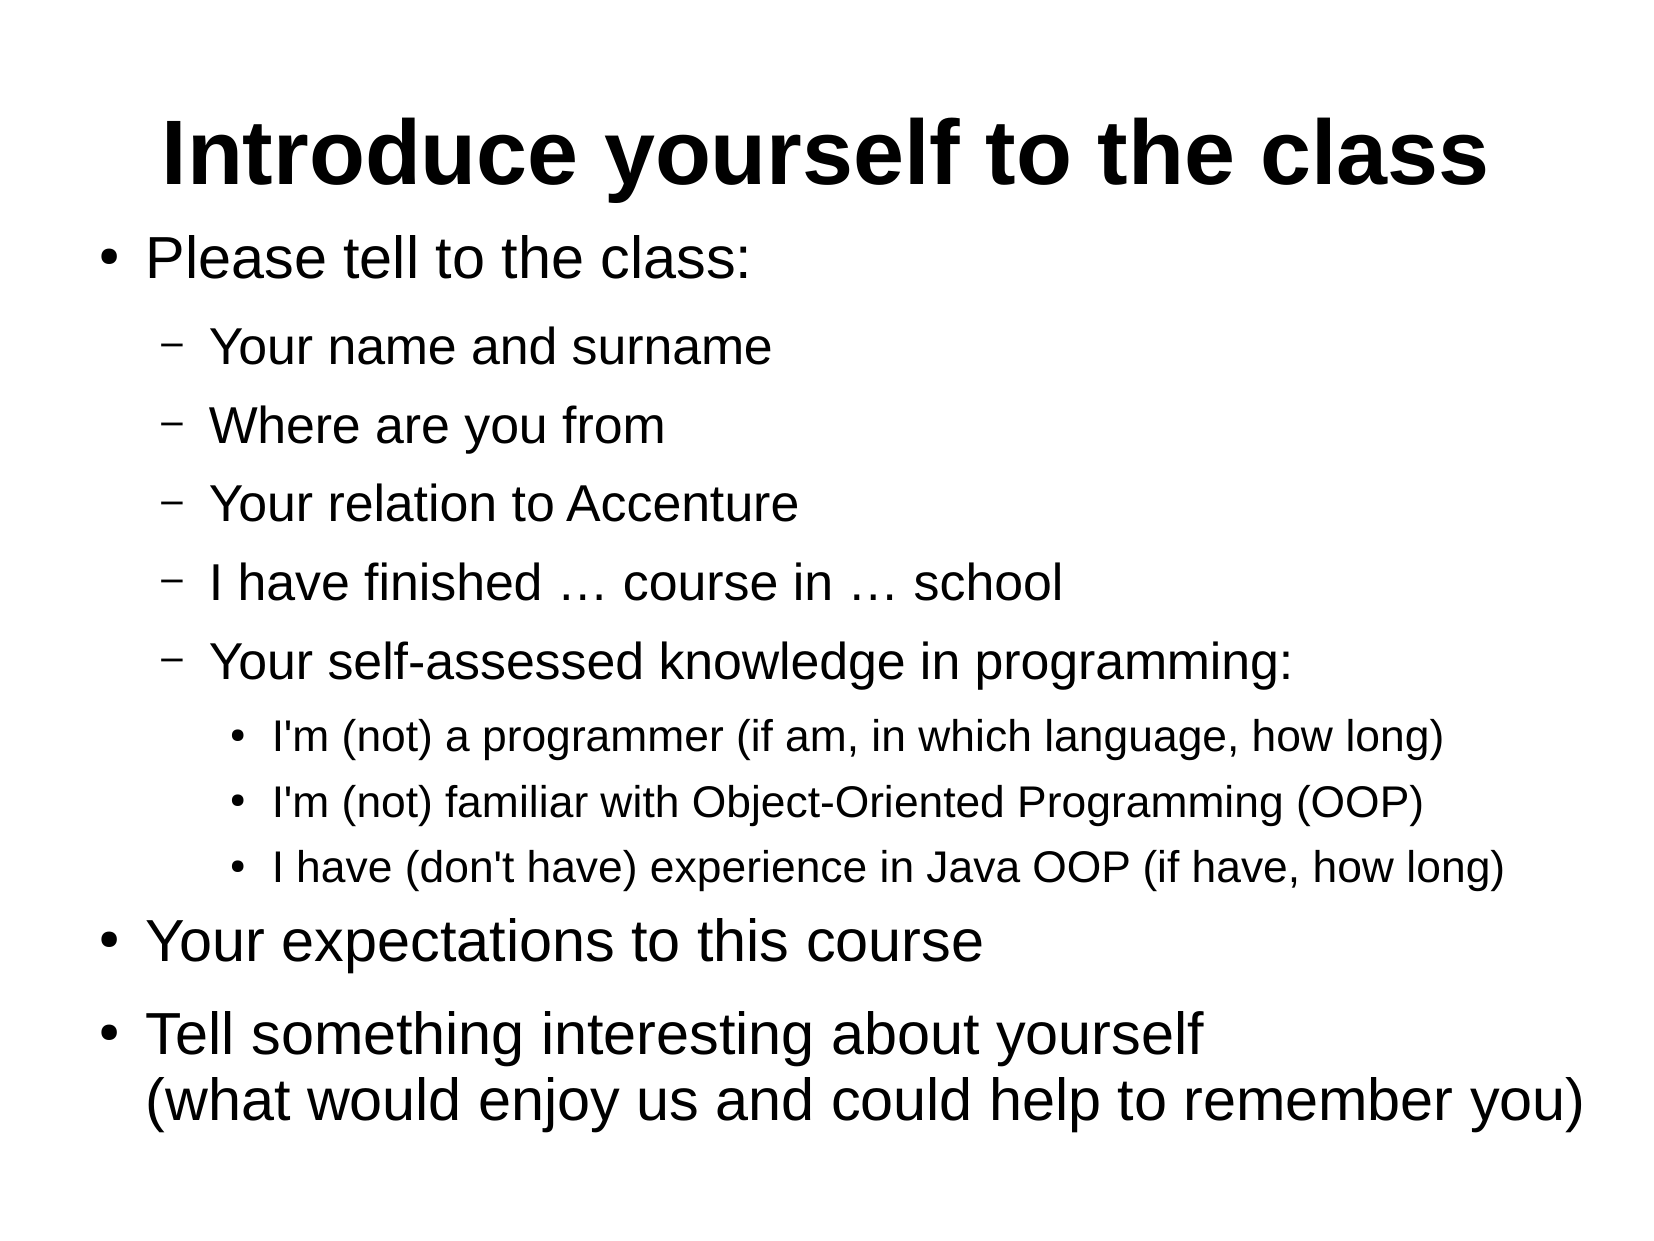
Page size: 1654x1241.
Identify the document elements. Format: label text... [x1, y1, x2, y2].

list Please tell to the class: Your name and surname Where are you from Your relation to Accenture I have finished … course in … school Your self-assessed knowledge in programming: I'm (not) a programmer (if am, in which language, how long) I'm (not) familiar with Object-Oriented Programming (OOP) I have (don't have) experience in Java OOP (if have, how long) Your expectations to this course Tell something interesting about yourself (what would enjoy us and could help to remember you) [82, 225, 1606, 1186]
title Introduce yourself to the class [82, 49, 1571, 225]
